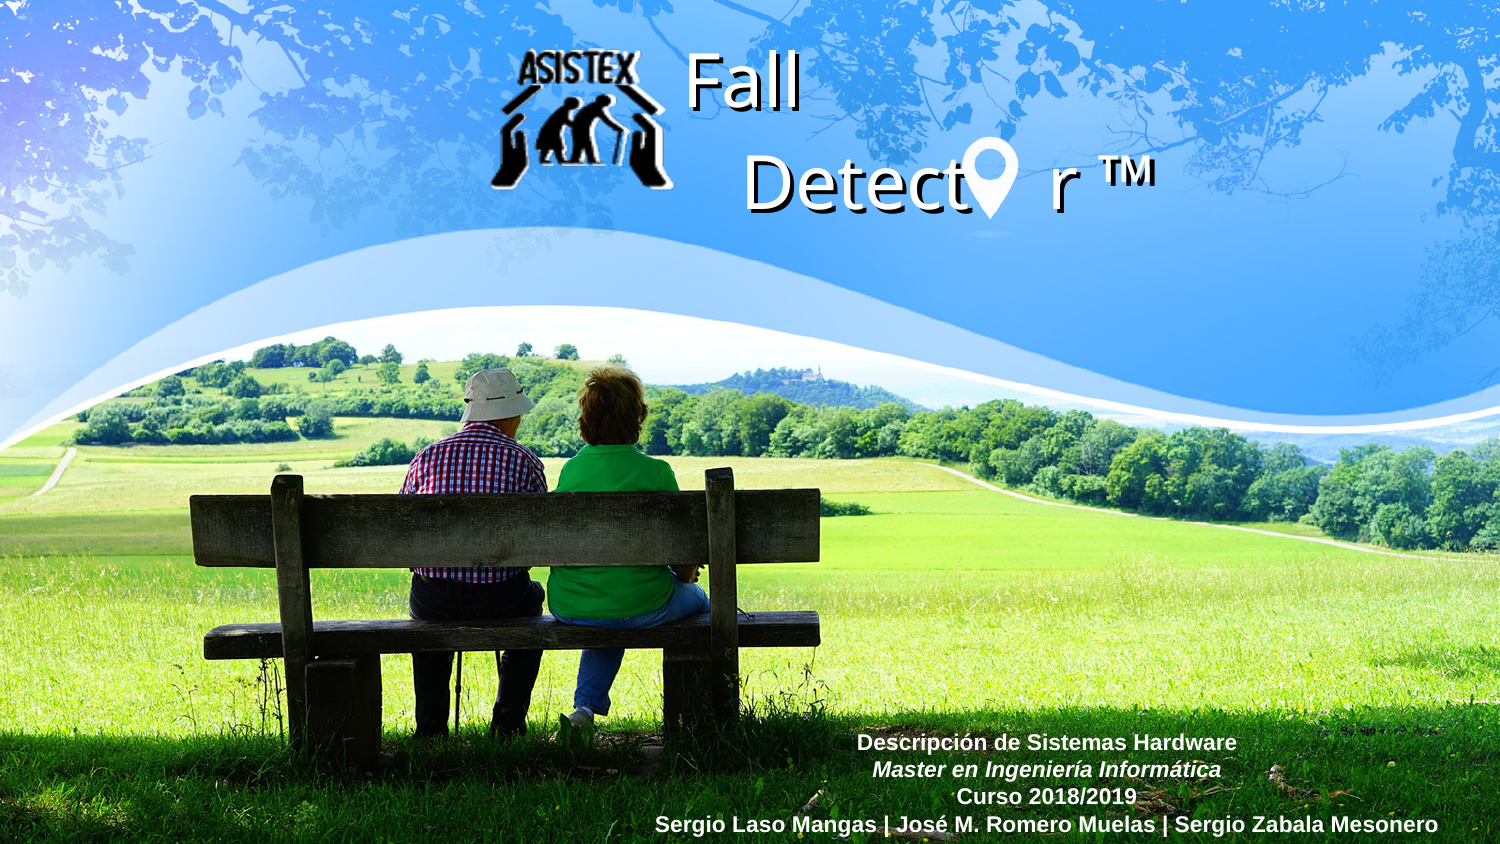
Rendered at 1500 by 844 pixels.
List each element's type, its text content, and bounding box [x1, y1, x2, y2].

picture [928, 124, 1052, 248]
picture [0, 0, 1500, 844]
text_box Fall Detect r ™ [667, 19, 1500, 296]
subtitle Descripción de Sistemas Hardware Master en Ingeniería Informática Curso 2018/2019 Sergio Laso Mangas | José M. Romero Muelas | Sergio Zabala Mesonero [558, 720, 1500, 844]
